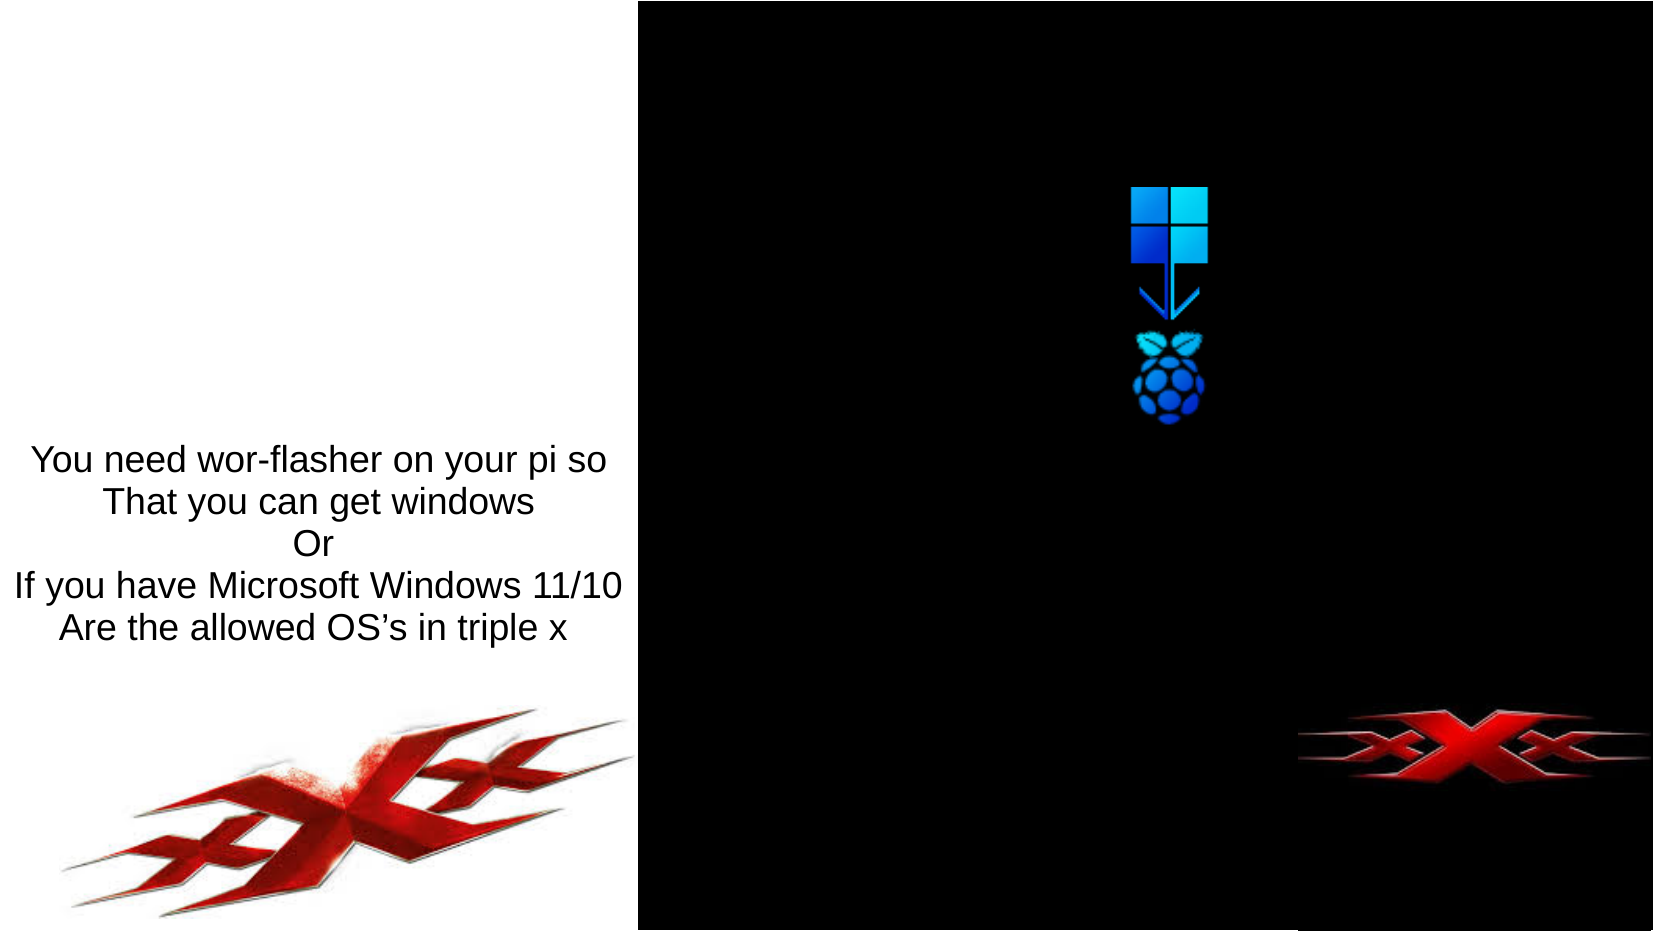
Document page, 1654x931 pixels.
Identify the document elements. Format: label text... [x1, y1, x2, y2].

text_box You need wor-flasher on your pi so That you can get windows Or If you have Microsoft Windows 11/10 Are the allowed OS’s in triple x [0, 187, 638, 900]
picture [59, 705, 638, 919]
picture [1298, 578, 1651, 931]
picture [1104, 187, 1238, 430]
text_box [637, 0, 1654, 931]
